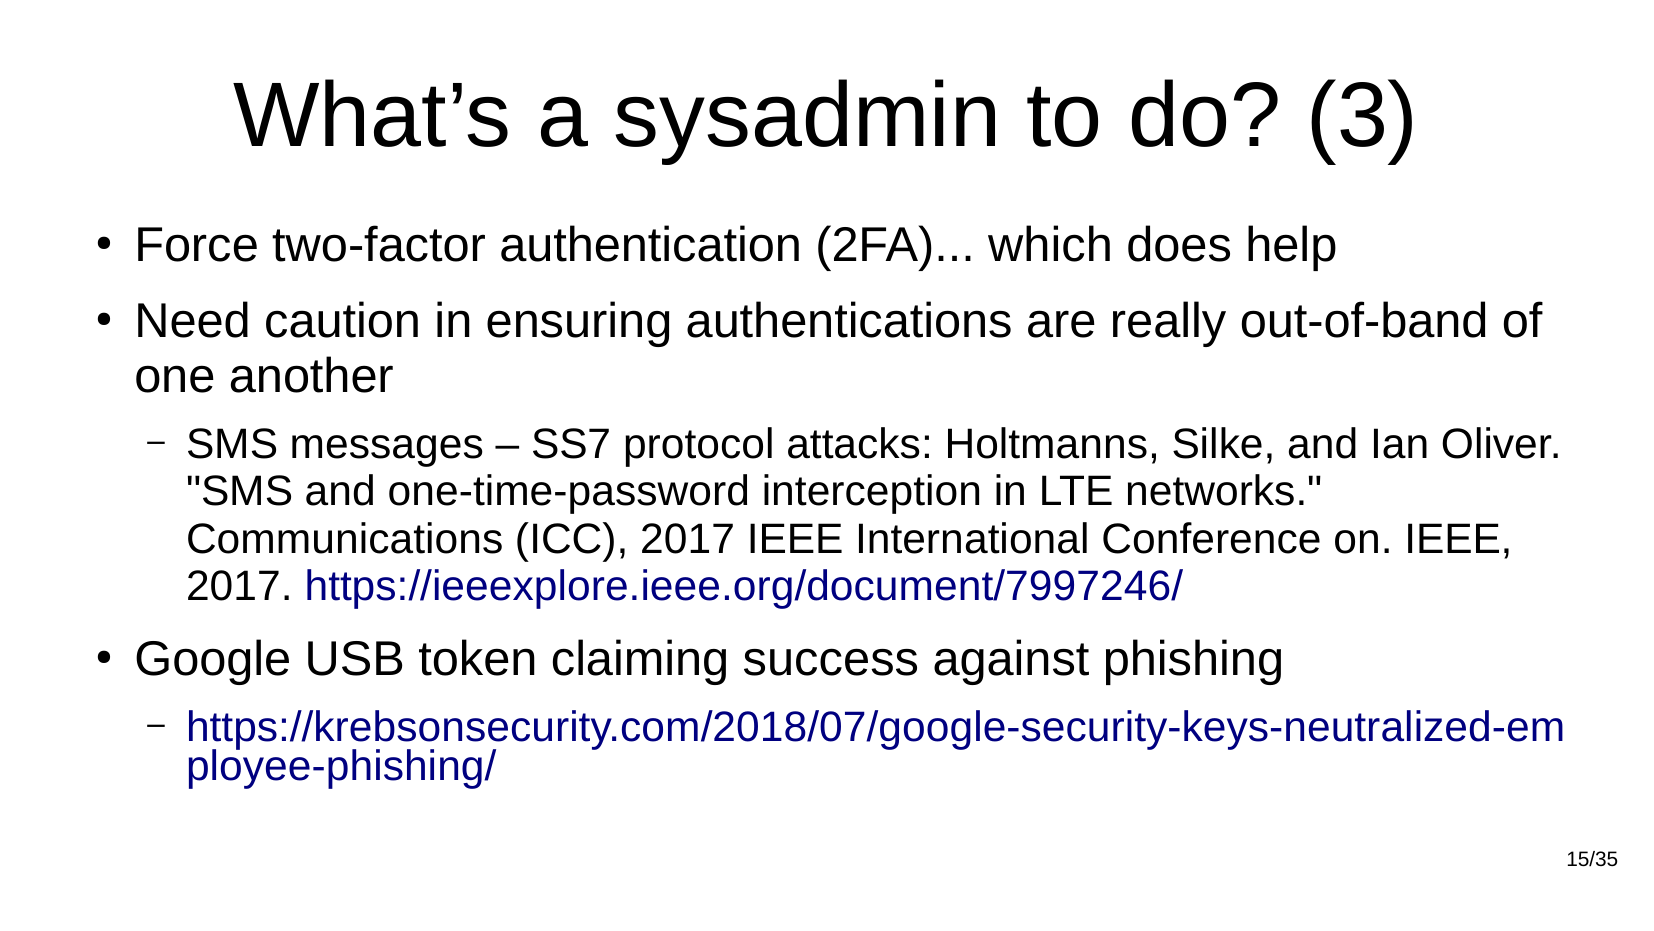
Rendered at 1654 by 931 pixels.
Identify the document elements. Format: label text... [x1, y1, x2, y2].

list Force two-factor authentication (2FA)... which does help Need caution in ensuring authentications are really out-of-band of one another SMS messages – SS7 protocol attacks: Holtmanns, Silke, and Ian Oliver. "SMS and one-time-password interception in LTE networks." Communications (ICC), 2017 IEEE International Conference on. IEEE, 2017. https://ieeexplore.ieee.org/document/7997246/ Google USB token claiming success against phishing https://krebsonsecurity.com/2018/07/google-security-keys-neutralized-employee-phishing/ [82, 217, 1571, 758]
title What’s a sysadmin to do? (3) [82, 37, 1571, 193]
